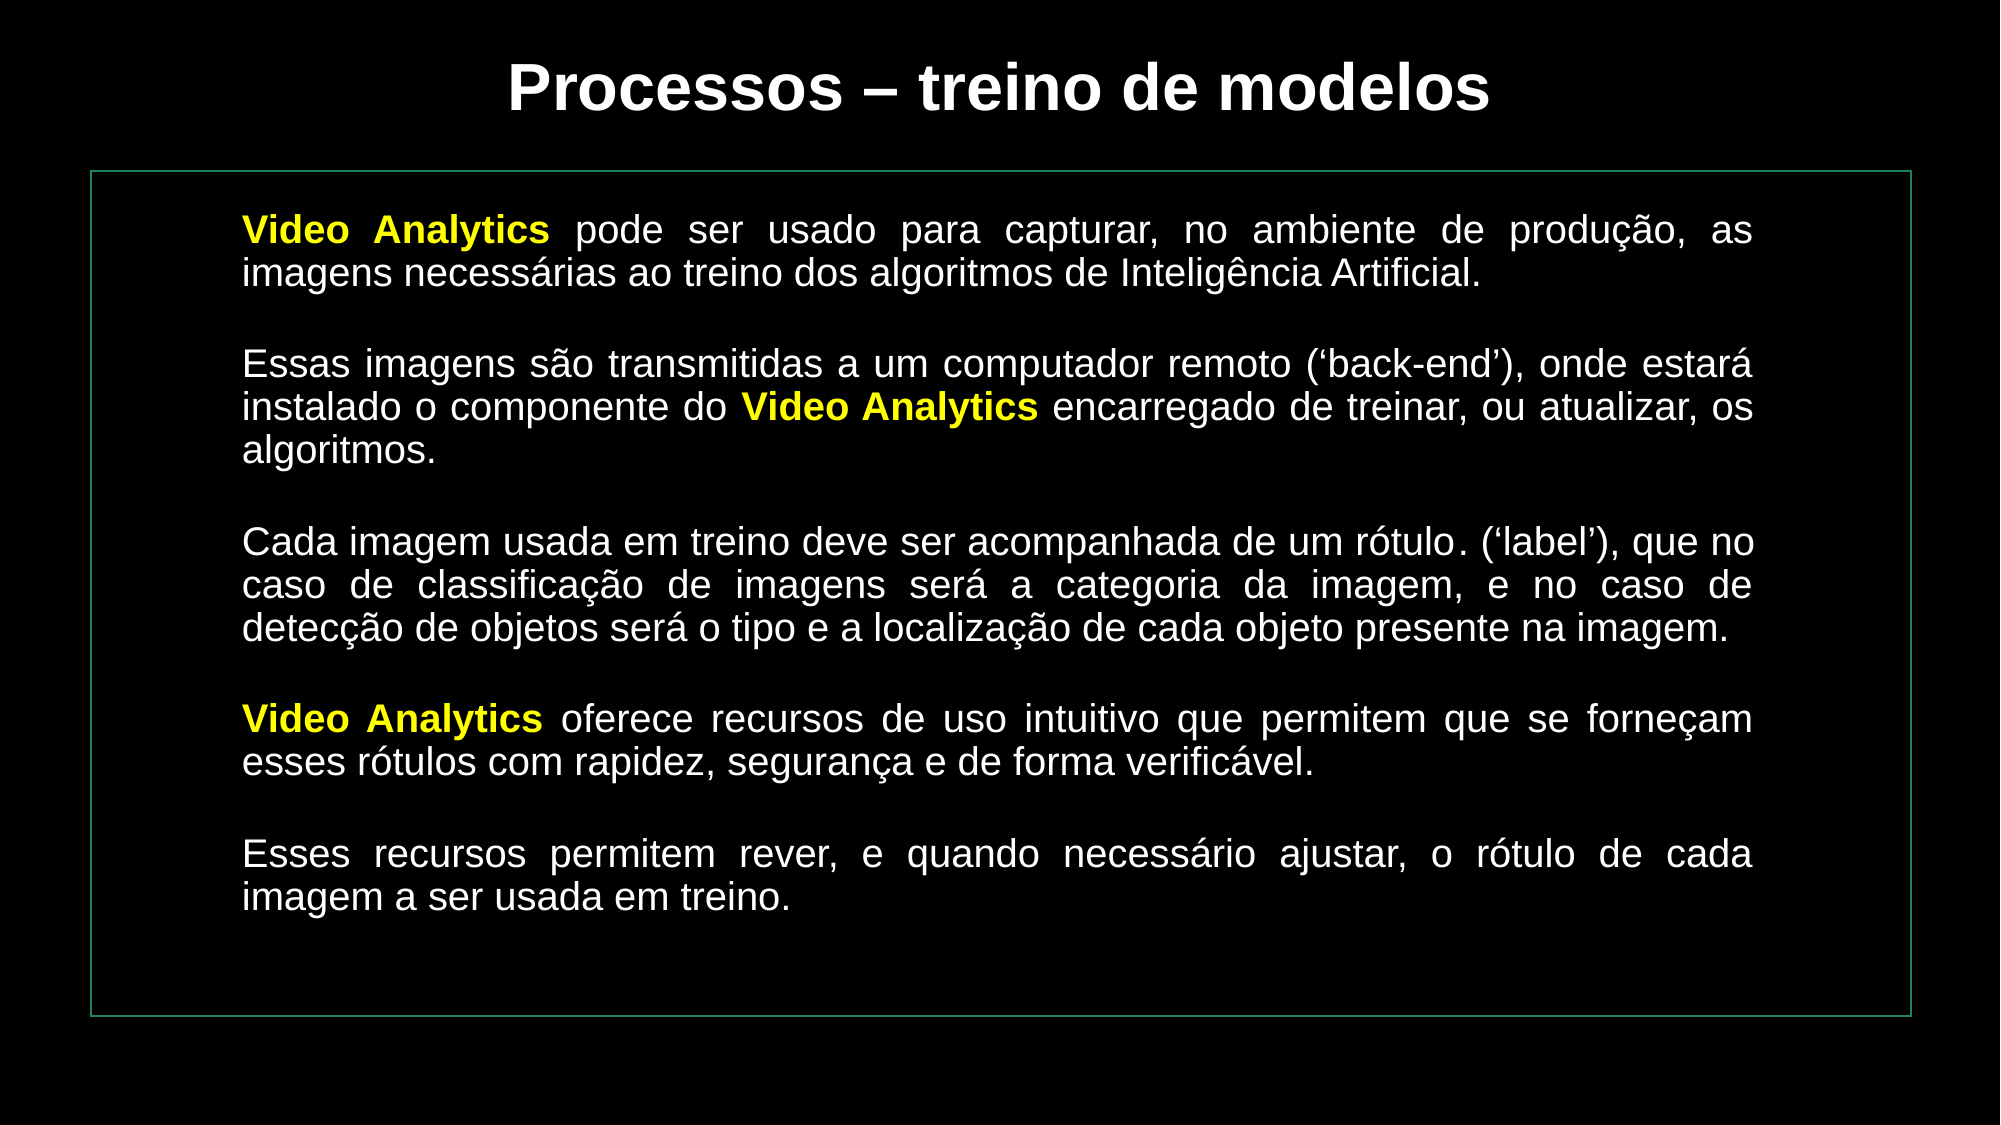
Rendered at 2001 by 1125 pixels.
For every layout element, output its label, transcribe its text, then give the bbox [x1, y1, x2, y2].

title Processos – treino de modelos [0, 42, 2000, 136]
list Video Analytics pode ser usado para capturar, no ambiente de produção, as imagens necessárias ao treino dos algoritmos de Inteligência Artificial. Essas imagens são transmitidas a um computador remoto (‘back-end’), onde estará instalado o componente do Video Analytics encarregado de treinar, ou atualizar, os algoritmos. Cada imagem usada em treino deve ser acompanhada de um rótulo. (‘label’), que no caso de classificação de imagens será a categoria da imagem, e no caso de detecção de objetos será o tipo e a localização de cada objeto presente na imagem. Video Analytics oferece recursos de uso intuitivo que permitem que se forneçam esses rótulos com rapidez, segurança e de forma verificável. Esses recursos permitem rever, e quando necessário ajustar, o rótulo de cada imagem a ser usada em treino. [226, 201, 1771, 939]
